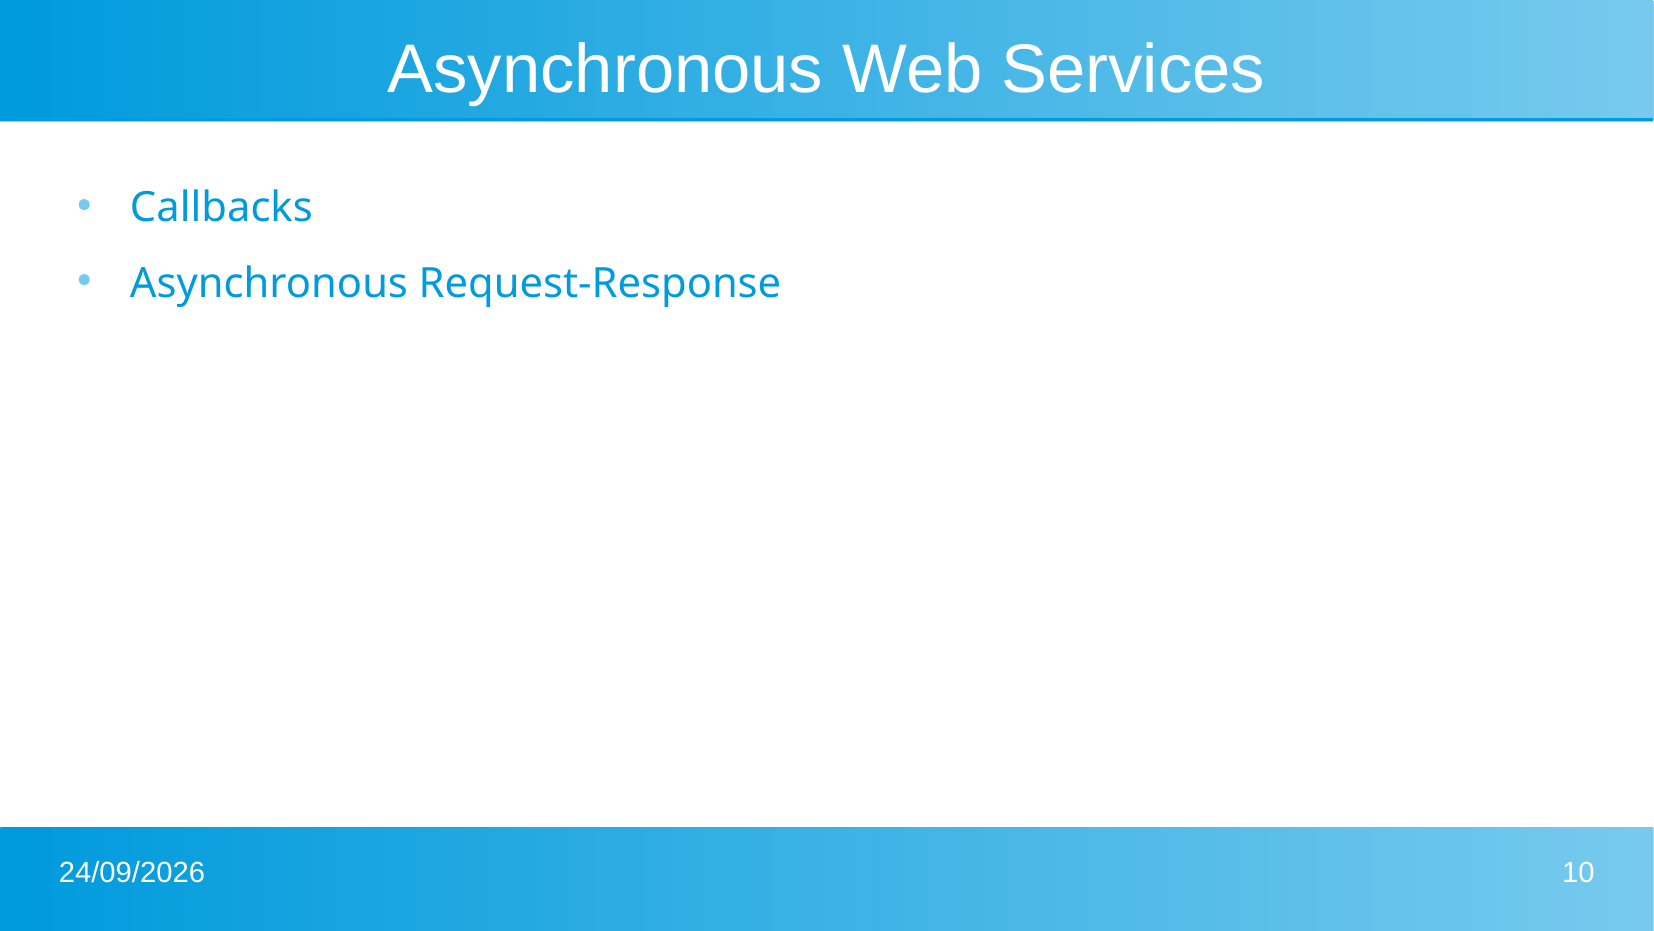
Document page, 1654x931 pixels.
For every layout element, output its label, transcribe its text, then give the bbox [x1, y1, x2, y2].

list Callbacks Asynchronous Request-Response [59, 177, 1595, 768]
title Asynchronous Web Services [59, 29, 1595, 108]
